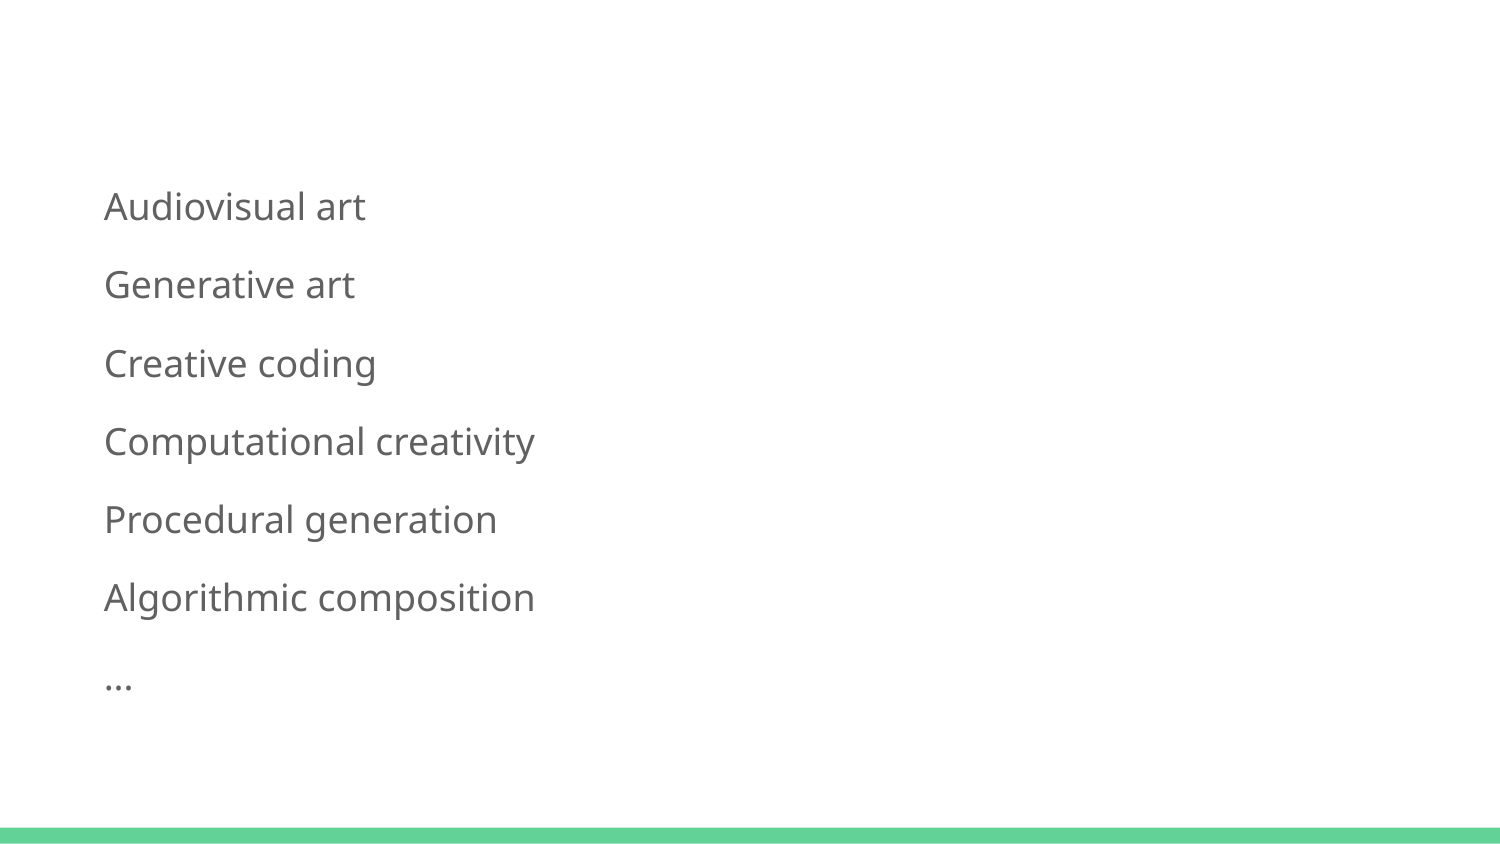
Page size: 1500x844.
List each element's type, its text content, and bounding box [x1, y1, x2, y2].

list Audiovisual art Generative art Creative coding Computational creativity Procedural generation Algorithmic composition ... [51, 167, 1449, 547]
